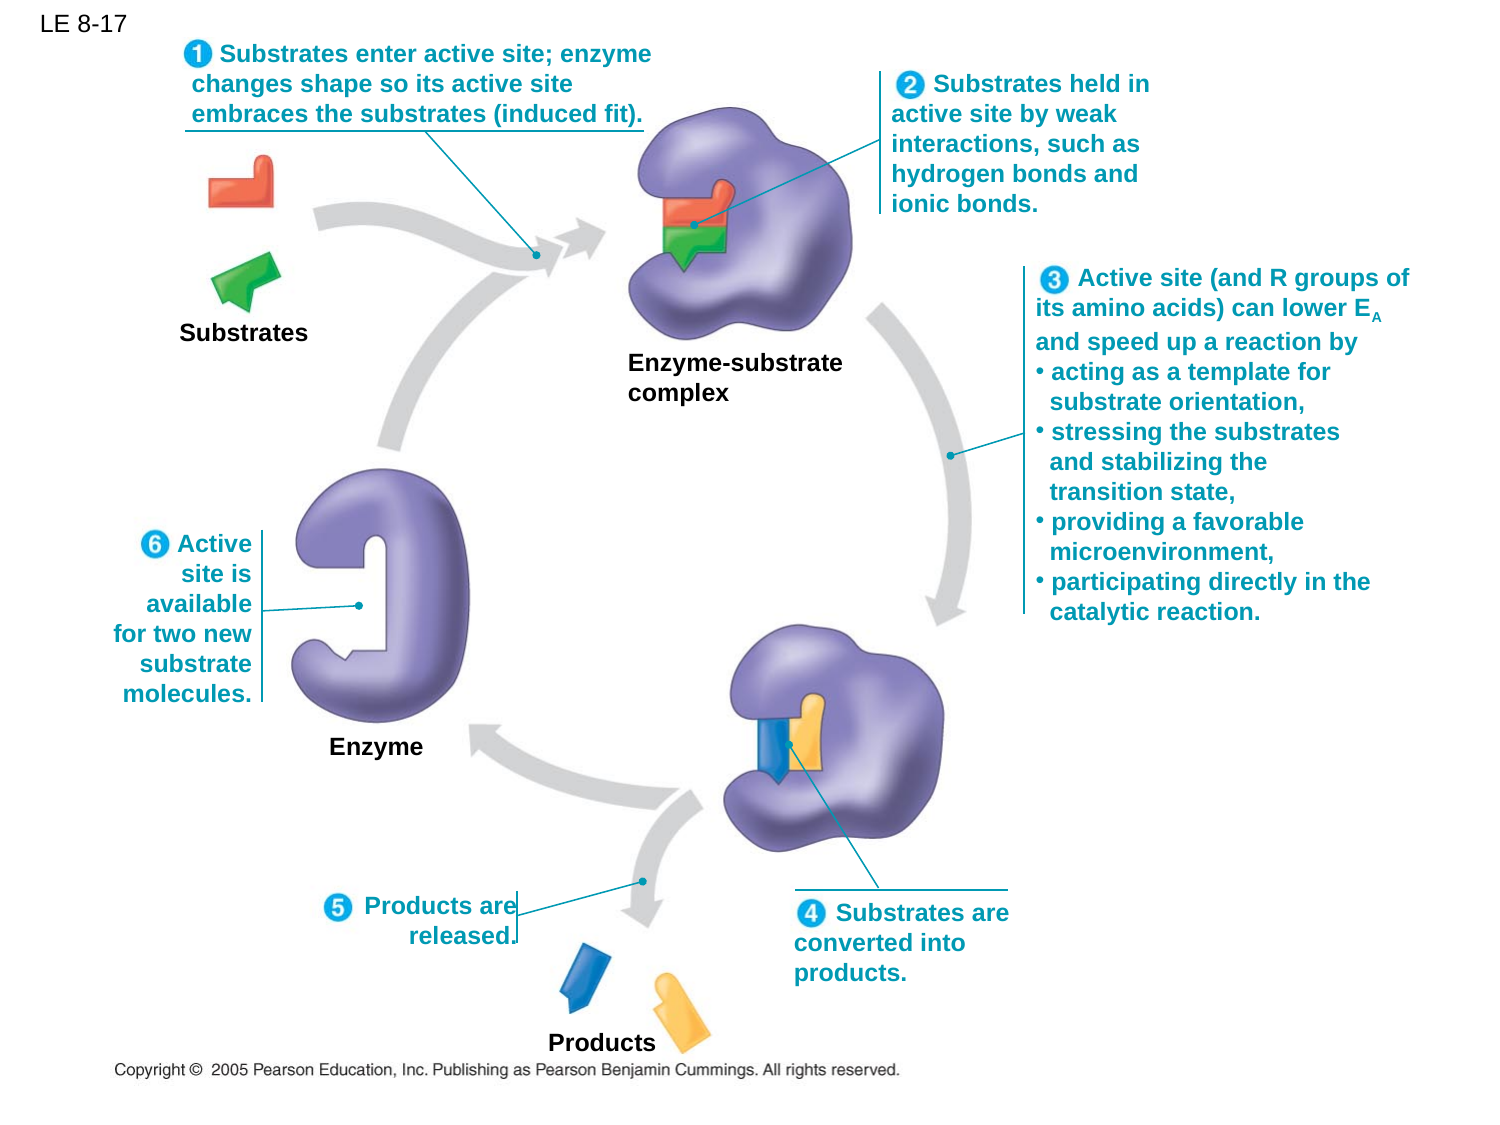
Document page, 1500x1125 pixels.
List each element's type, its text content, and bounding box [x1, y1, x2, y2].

text_box Enzyme [329, 735, 434, 764]
picture [86, 37, 1414, 1088]
text_box Products [548, 1031, 666, 1059]
text_box Substrates enter active site; enzyme changes shape so its active site embraces the substrates (induced fit). [191, 38, 672, 133]
text_box Active site is available for two new substrate molecules. [111, 527, 253, 714]
text_box Products are released. [322, 889, 507, 962]
text_box Substrates are converted into products. [793, 896, 1022, 999]
text_box Enzyme-substrate complex [627, 352, 850, 421]
text_box Substrates held in active site by weak interactions, such as hydrogen bonds and ionic bonds. [891, 67, 1154, 257]
title LE 8-17 [24, 0, 351, 51]
text_box Active site (and R groups of its amino acids) can lower EA and speed up a reaction by acting as a template for substrate orientation, stressing the substrates and stabilizing the transition state, providing a favorable microenvironment, participating directly in the catalytic reaction. [1035, 261, 1417, 622]
text_box Substrates [179, 322, 334, 357]
